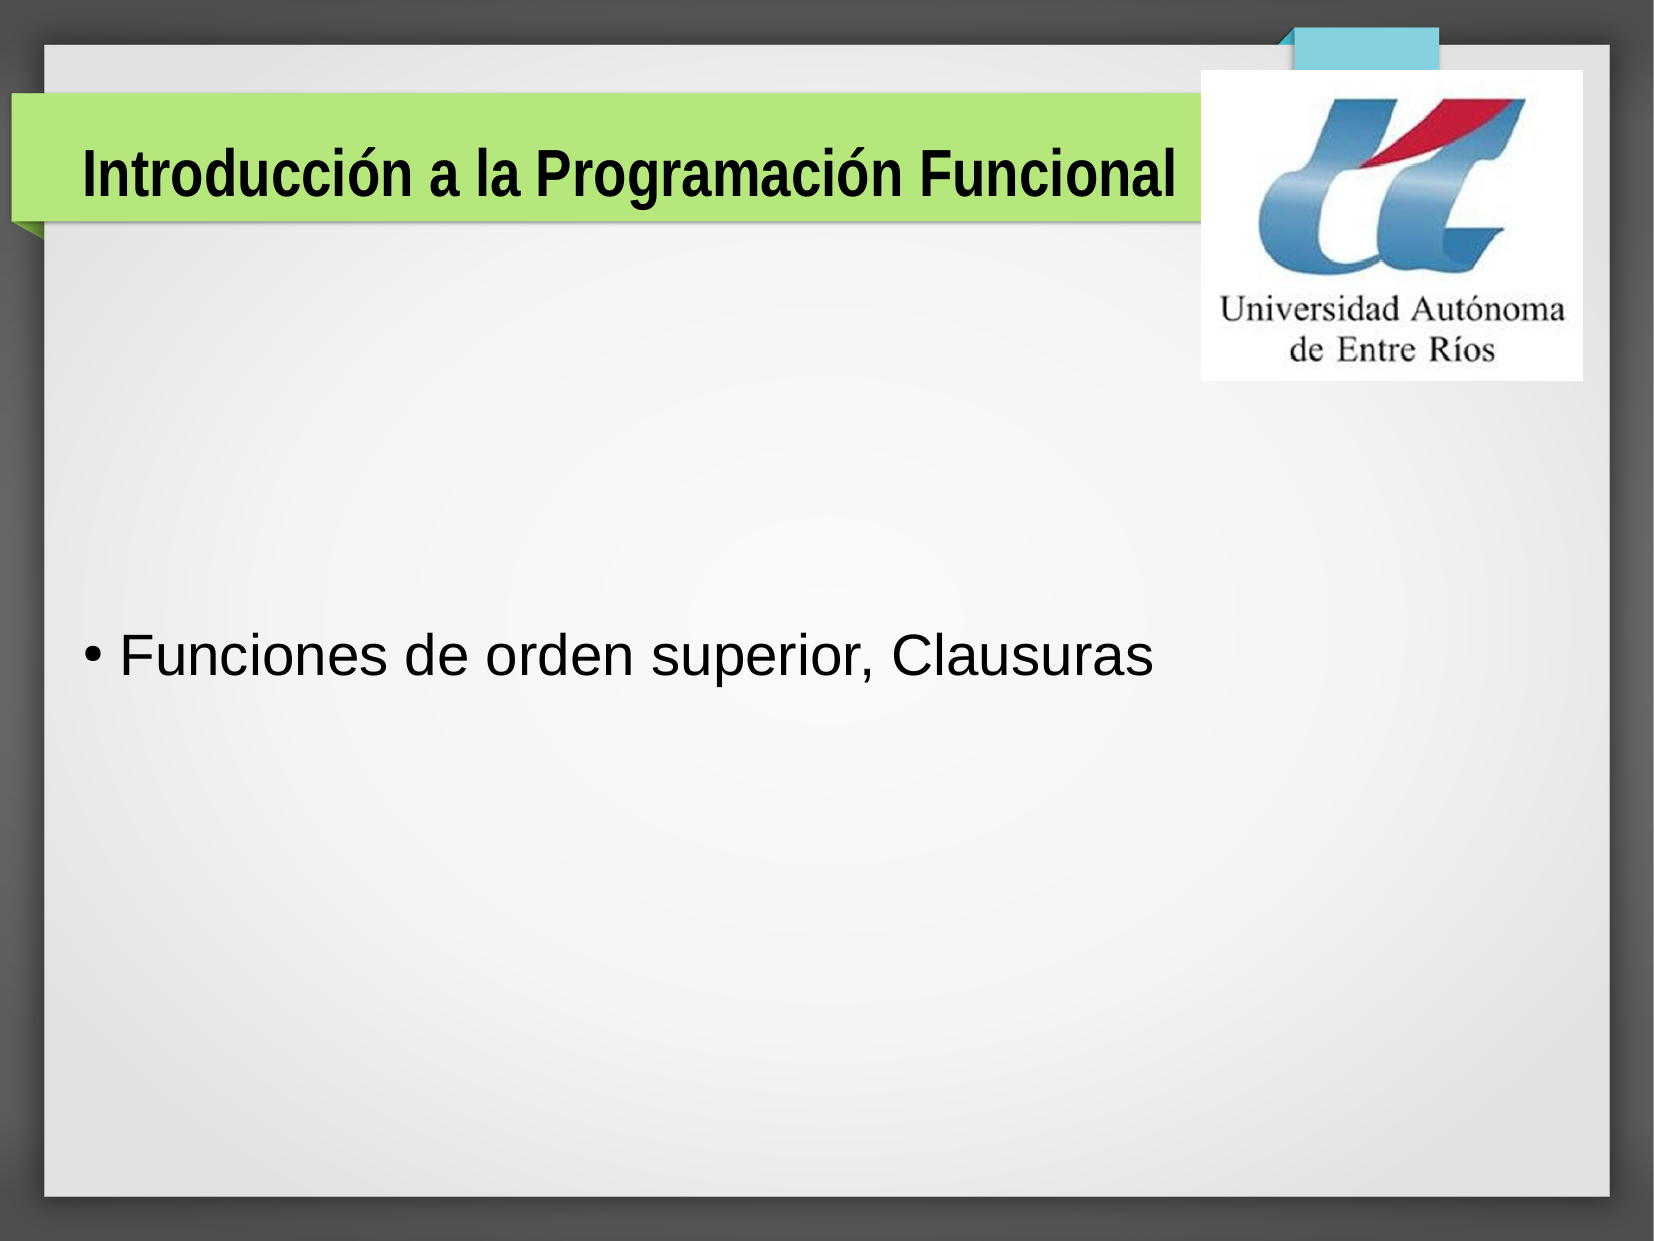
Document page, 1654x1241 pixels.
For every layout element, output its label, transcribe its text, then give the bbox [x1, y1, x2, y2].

subtitle Funciones de orden superior, Clausuras [82, 295, 1571, 1015]
title Introducción a la Programación Funcional [82, 94, 1201, 213]
picture [0, 0, 1654, 1241]
